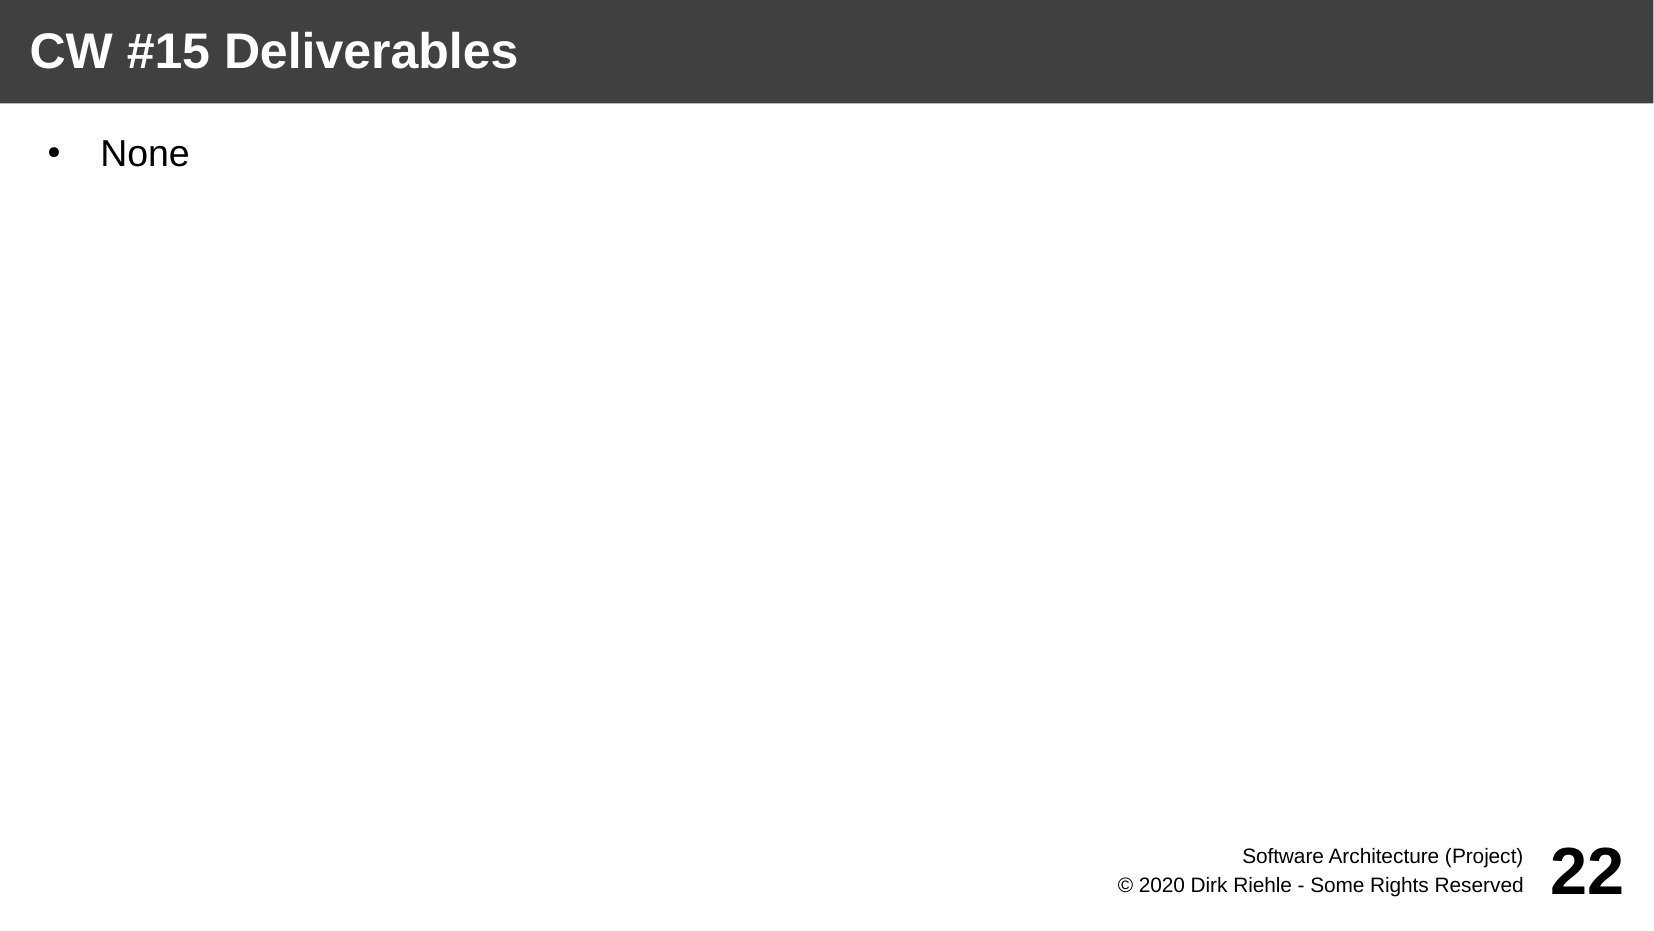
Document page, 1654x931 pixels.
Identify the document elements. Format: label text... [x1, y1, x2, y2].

list None [29, 132, 1625, 813]
title CW #15 Deliverables [0, 0, 1654, 104]
